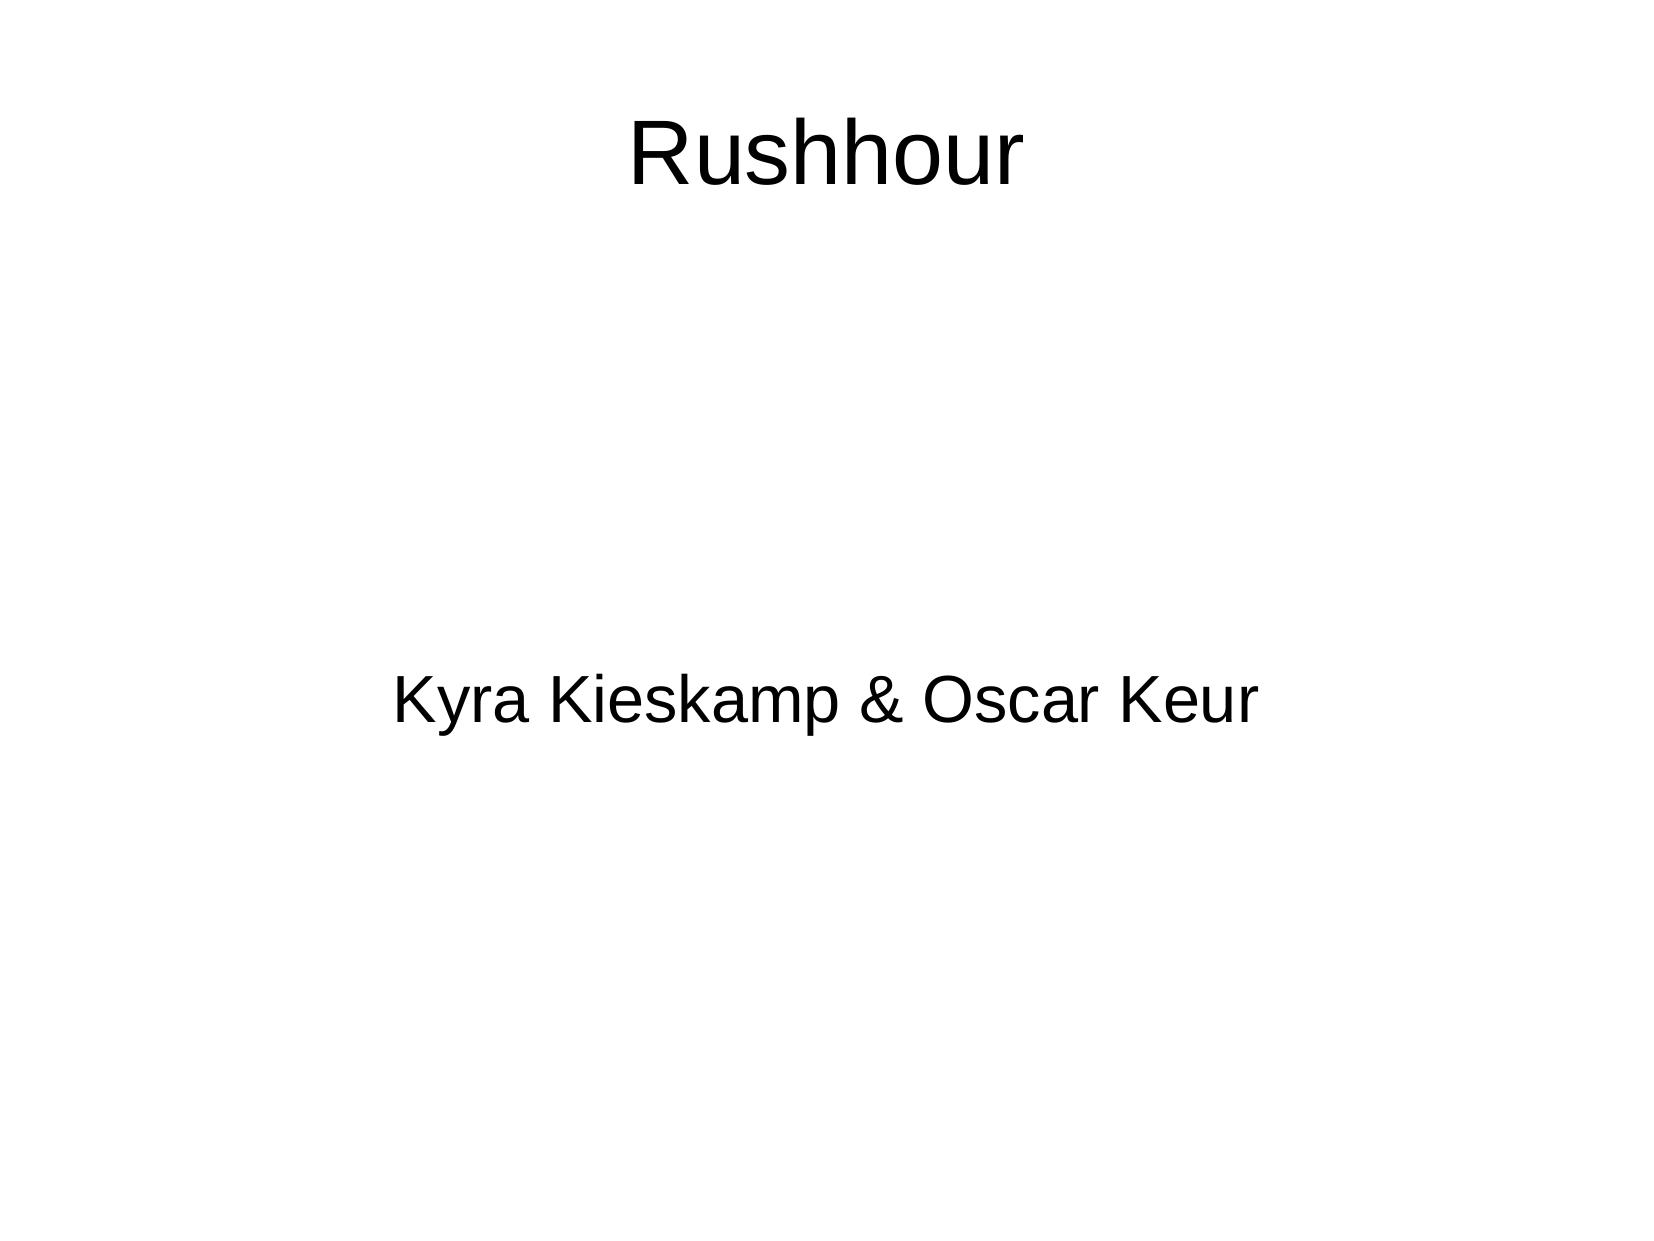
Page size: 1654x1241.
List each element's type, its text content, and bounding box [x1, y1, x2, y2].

title Rushhour [82, 49, 1571, 257]
subtitle Kyra Kieskamp & Oscar Keur [82, 290, 1571, 1109]
